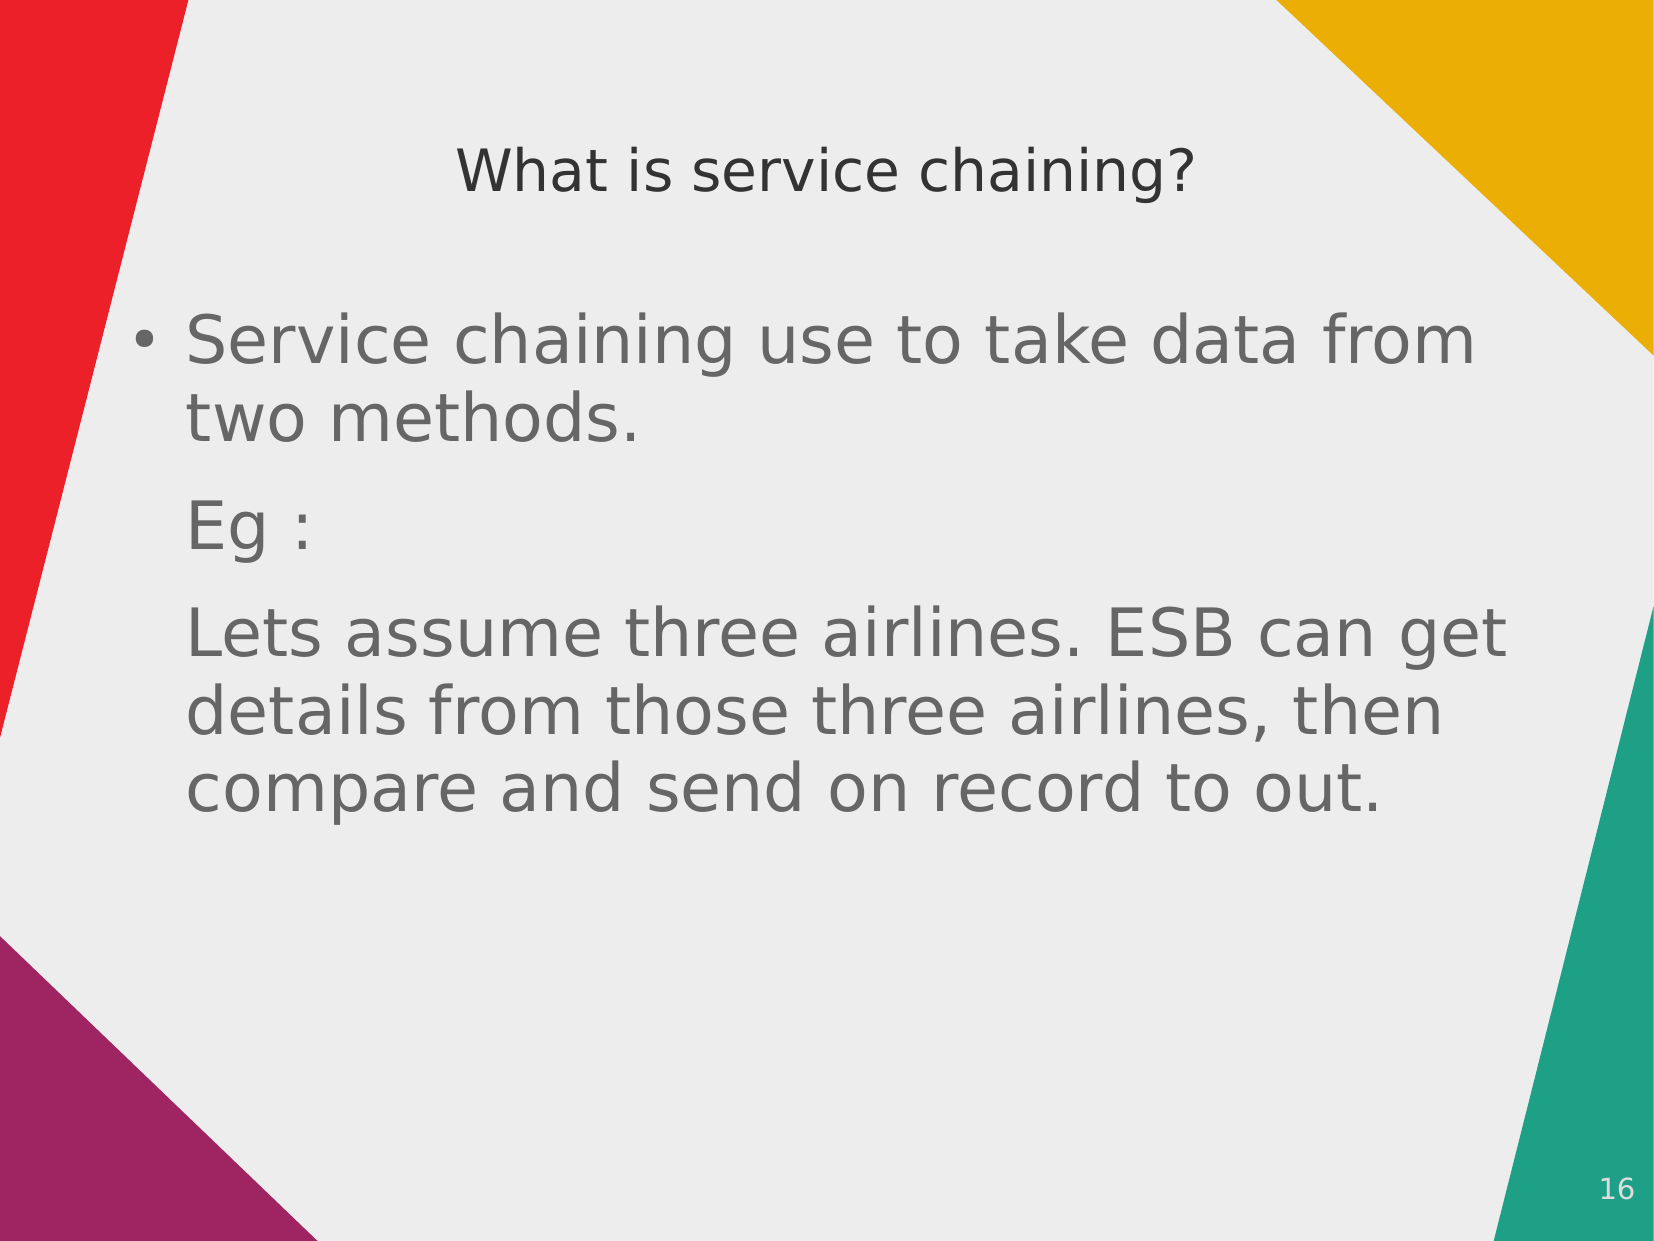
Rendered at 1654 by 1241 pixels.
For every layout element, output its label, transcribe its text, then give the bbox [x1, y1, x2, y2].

title What is service chaining? [114, 73, 1539, 271]
list Service chaining use to take data from two methods. Eg : Lets assume three airlines. ESB can get details from those three airlines, then compare and send on record to out. [114, 302, 1539, 1033]
